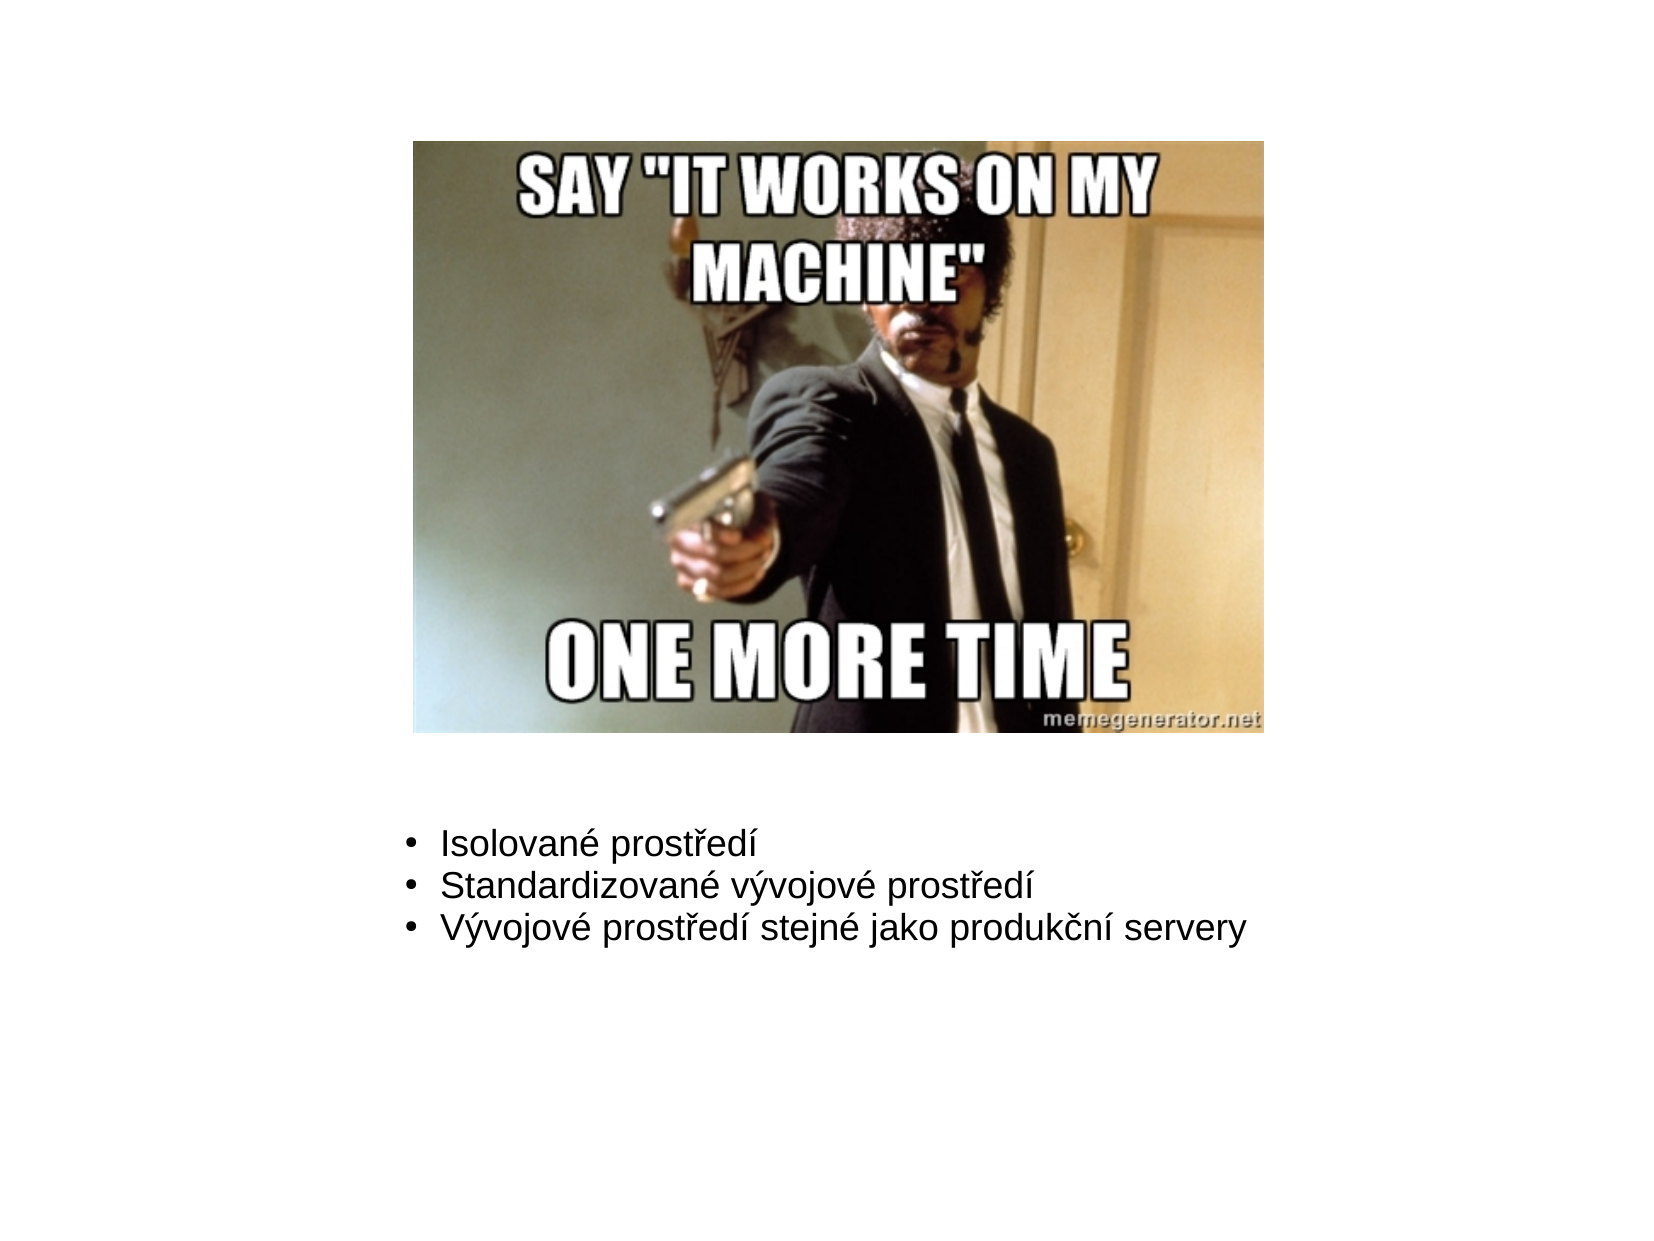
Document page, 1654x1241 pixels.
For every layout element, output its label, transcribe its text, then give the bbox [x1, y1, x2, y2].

picture [413, 141, 1264, 733]
text_box Isolované prostředí Standardizované vývojové prostředí Vývojové prostředí stejné jako produkční servery [389, 814, 1263, 956]
